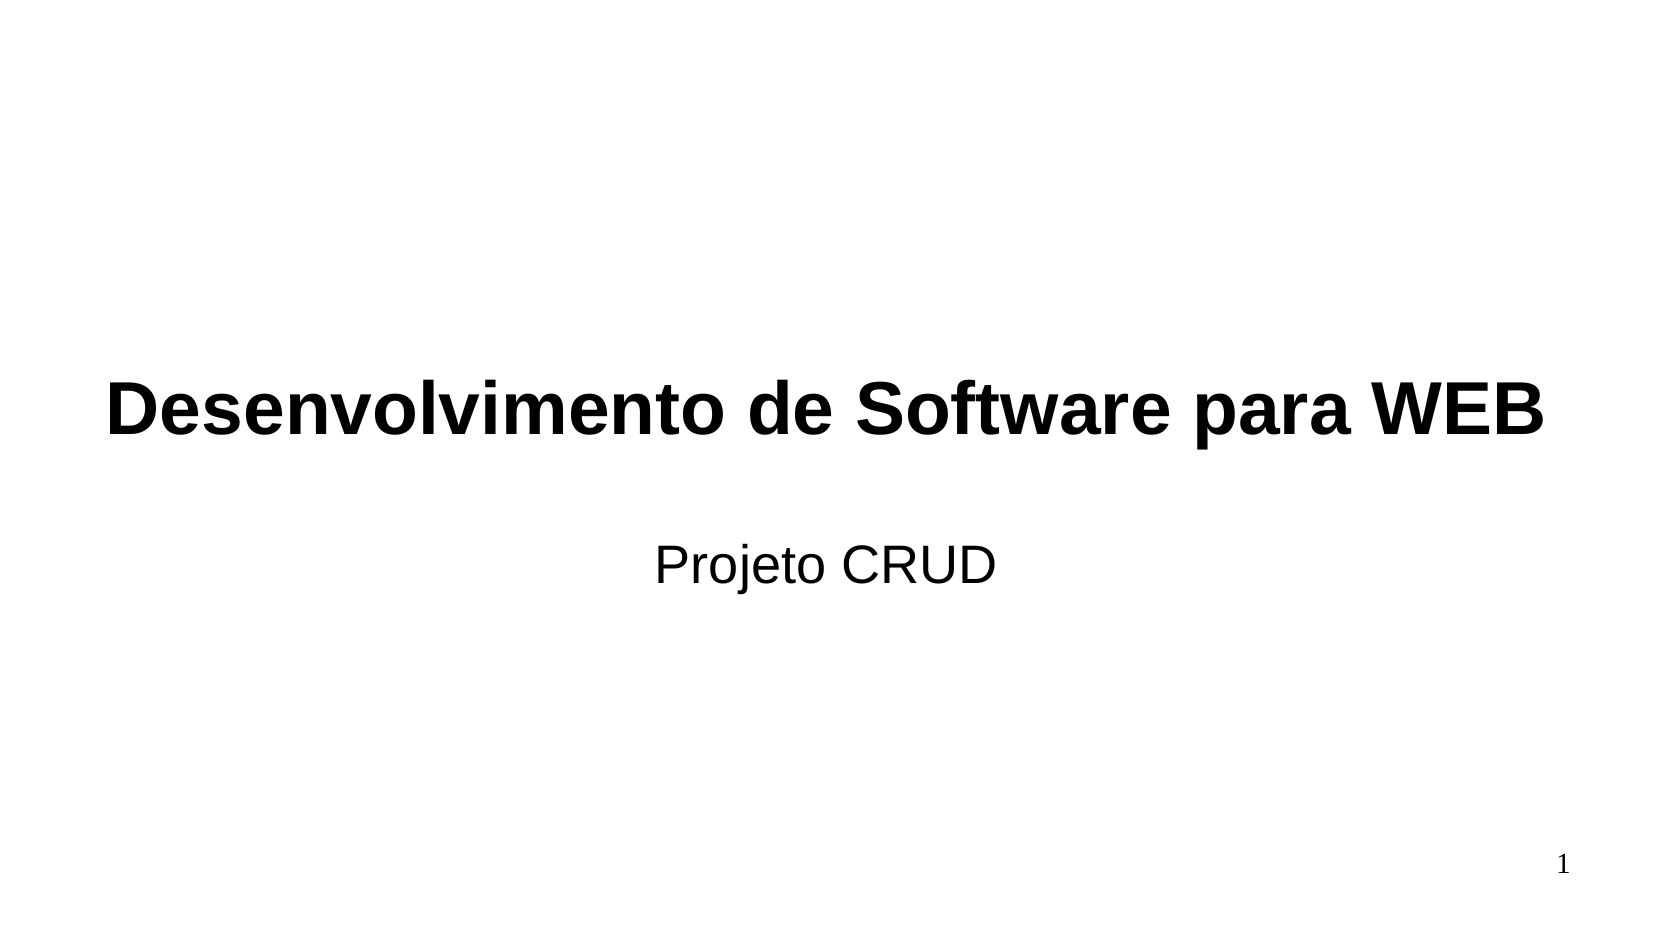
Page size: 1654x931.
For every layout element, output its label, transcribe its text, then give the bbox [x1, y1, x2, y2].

subtitle Desenvolvimento de Software para WEB Projeto CRUD [82, 37, 1571, 757]
